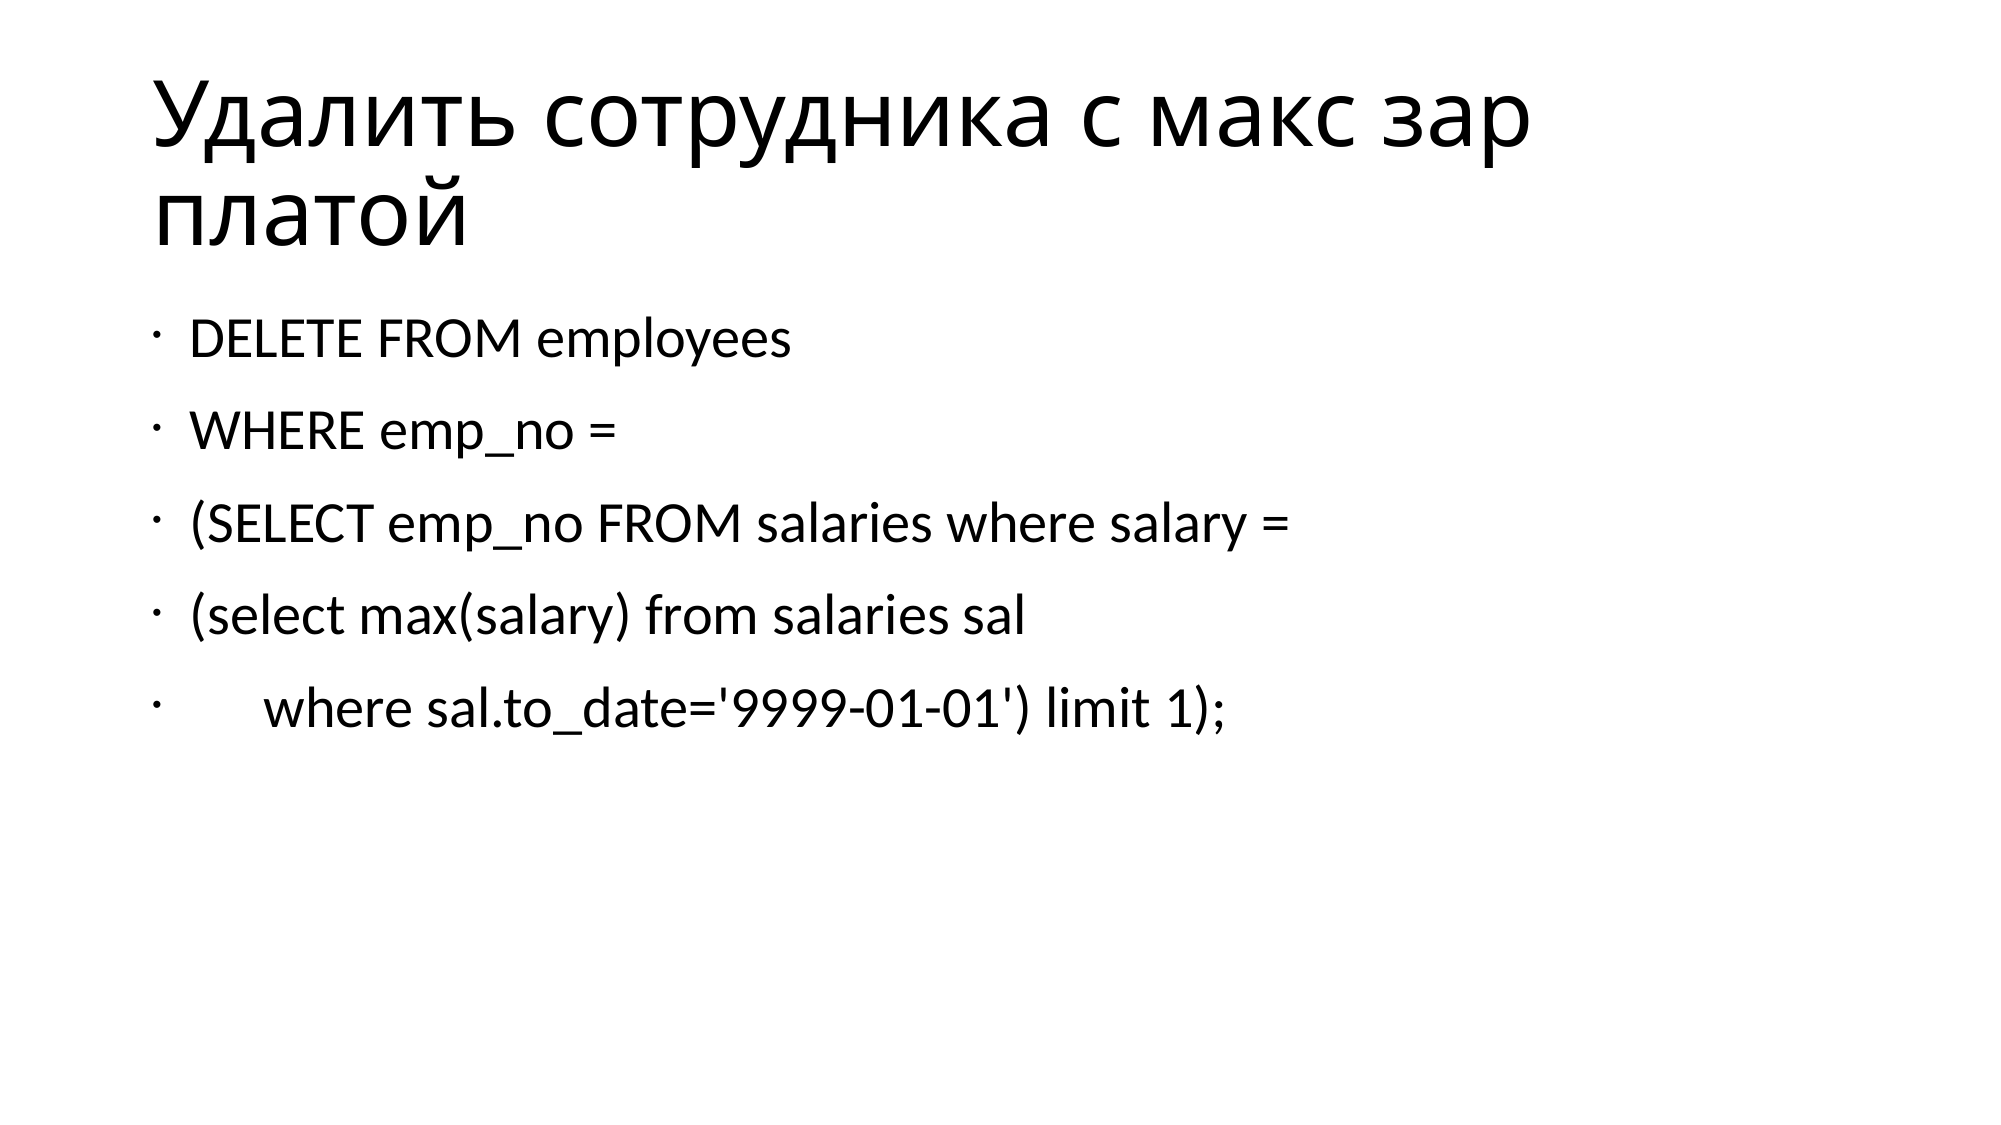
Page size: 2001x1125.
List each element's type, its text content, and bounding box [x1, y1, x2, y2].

title Удалить сотрудника с макс зар платой [137, 59, 1863, 278]
list DELETE FROM employees WHERE emp_no = (SELECT emp_no FROM salaries where salary = (select max(salary) from salaries sal where sal.to_date='9999-01-01') limit 1); [137, 299, 1863, 1014]
